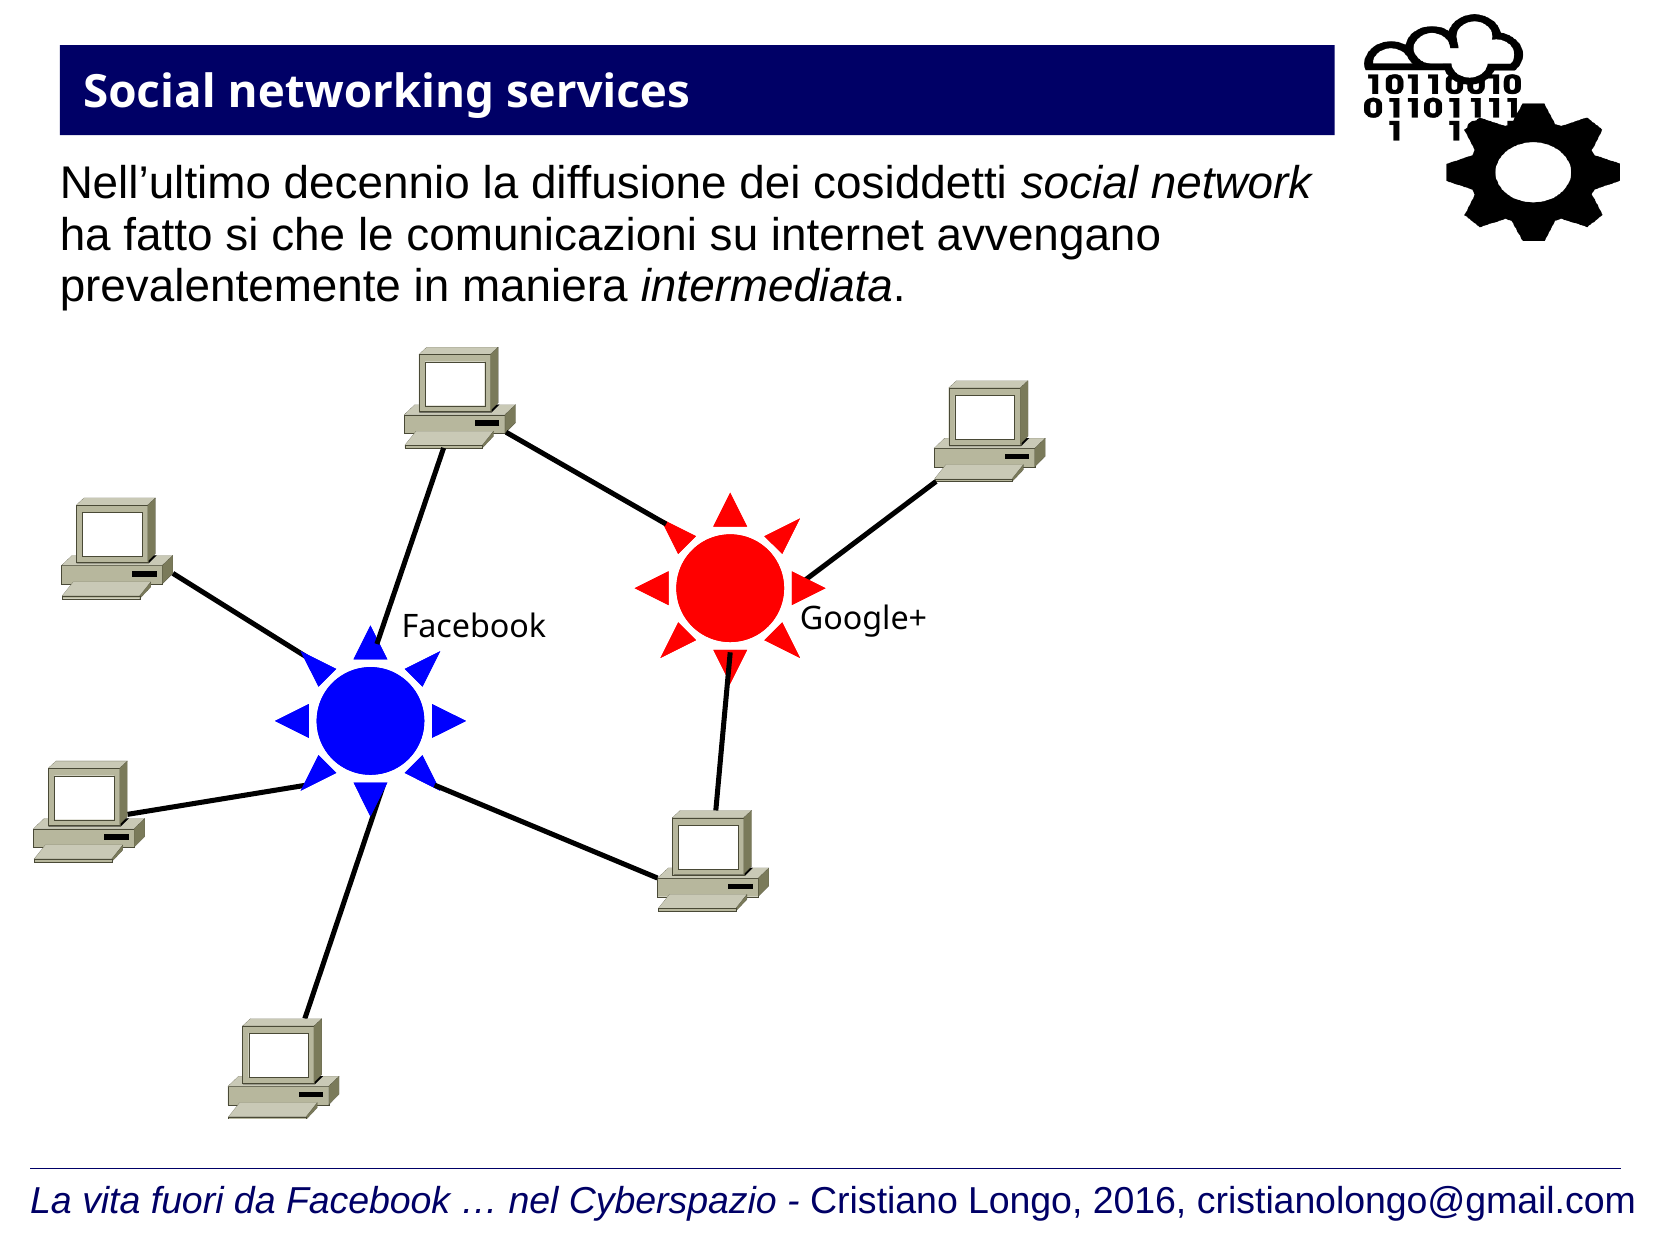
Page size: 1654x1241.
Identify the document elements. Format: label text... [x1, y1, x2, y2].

text_box Nell’ultimo decennio la diffusione dei cosiddetti social network ha fatto si che le comunicazioni su internet avvengano prevalentemente in maniera intermediata. [45, 150, 1351, 319]
list Social networking services [59, 45, 1335, 136]
picture [1364, 14, 1620, 241]
picture [30, 345, 1046, 1119]
text_box La vita fuori da Facebook … nel Cyberspazio - Cristiano Longo, 2016, cristianolongo@gmail.com [15, 1168, 1653, 1241]
